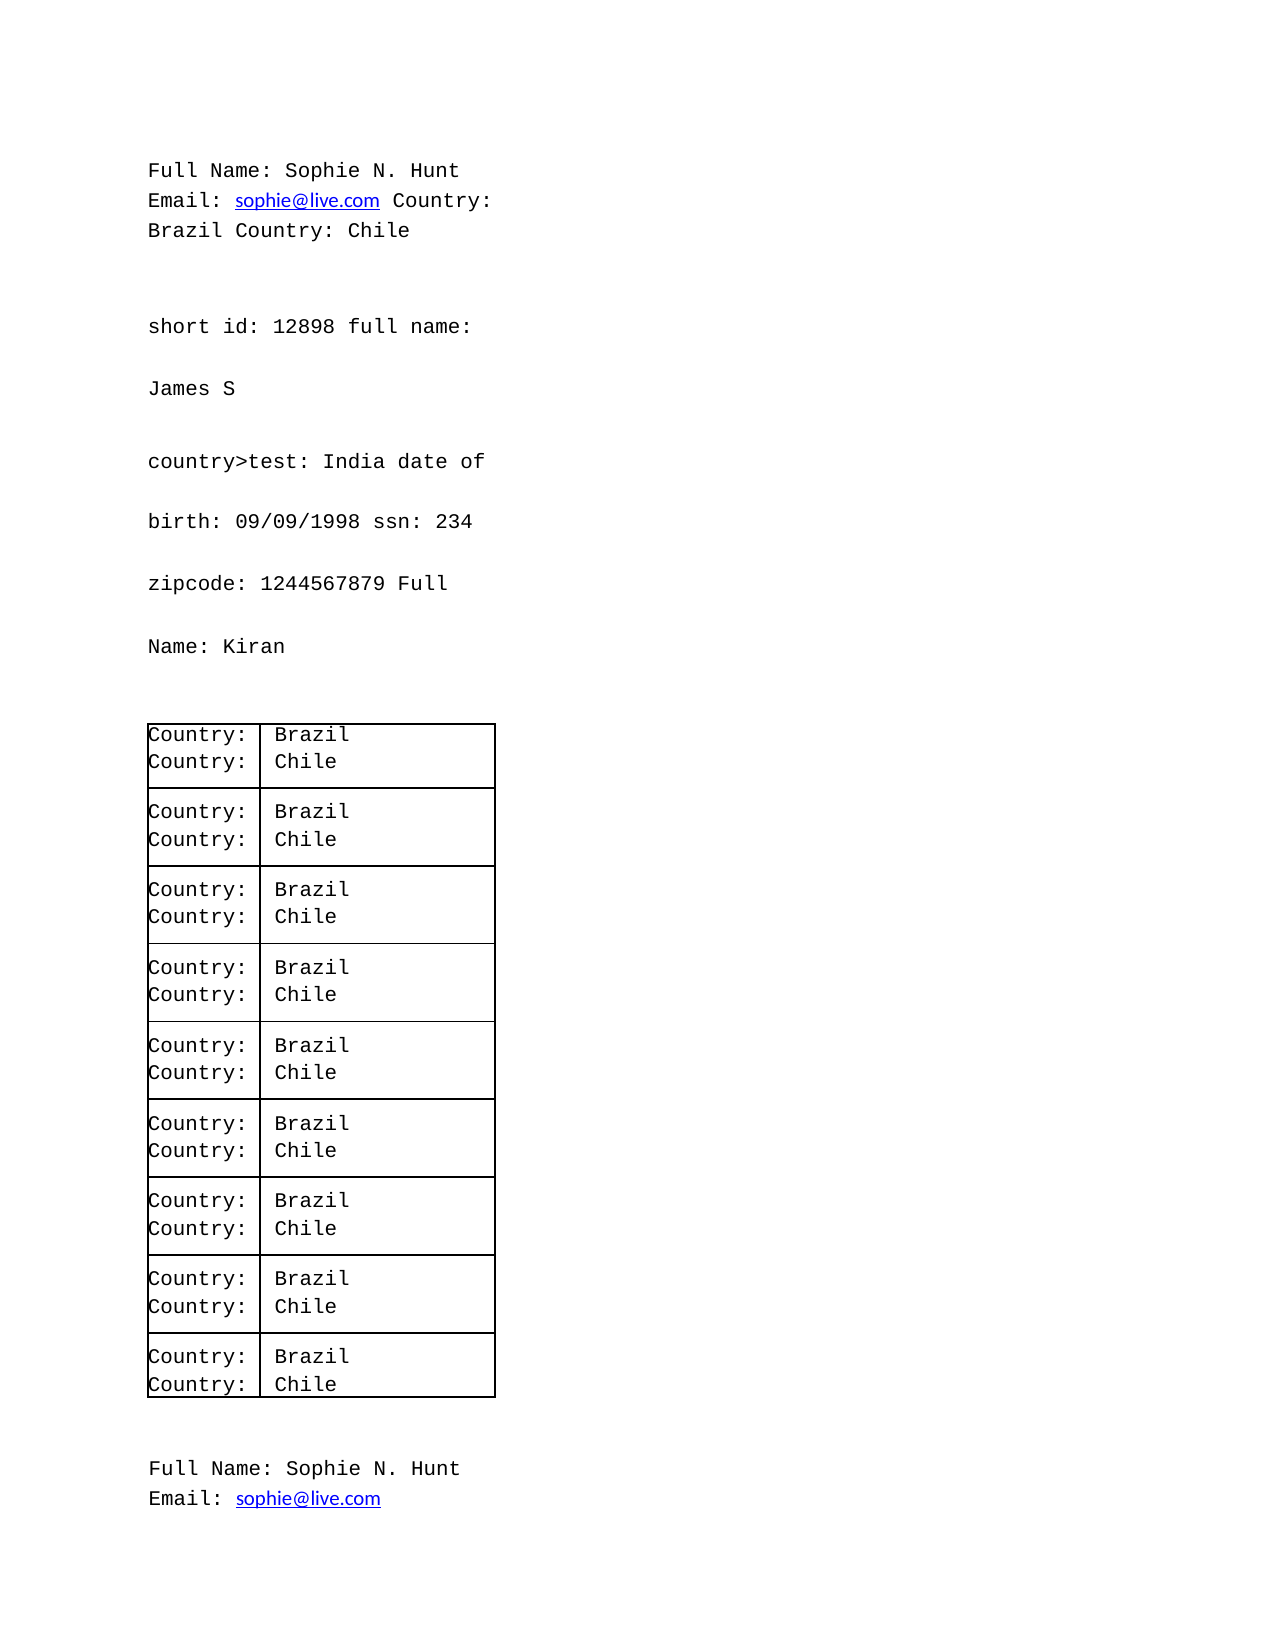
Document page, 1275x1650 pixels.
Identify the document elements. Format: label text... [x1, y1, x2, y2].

table_cell Country: Country: [149, 1256, 259, 1332]
table_cell Brazil Chile [261, 867, 494, 943]
table_header Country: Country: [149, 725, 259, 787]
table_cell Brazil Chile [261, 1178, 494, 1254]
table_cell Brazil Chile [261, 789, 494, 865]
table_cell Brazil Chile [261, 1256, 494, 1332]
table_cell Brazil Chile [261, 944, 494, 1021]
table_cell Country: Country: [149, 1022, 259, 1098]
table_cell Brazil Chile [261, 1334, 494, 1396]
text_box Full Name: Sophie N. Hunt Email: sophie@live.com [148, 1449, 496, 1502]
table_cell Brazil Chile [261, 1022, 494, 1098]
table_cell Country: Country: [149, 867, 259, 943]
table_cell Country: Country: [149, 1178, 259, 1254]
table_cell Brazil Chile [261, 1100, 494, 1176]
text_box Full Name: Sophie N. Hunt Email: sophie@live.com Country: Brazil Country: Chile short id: 12898 full name: James S country>test: India date of birth: 09/09/1998 ssn: 234 zipcode: 1244567879 Full Name: Kiran [147, 152, 495, 666]
table_cell Country: Country: [149, 1334, 259, 1396]
table_cell Country: Country: [149, 1100, 259, 1176]
table_cell Country: Country: [149, 789, 259, 865]
table_cell Country: Country: [149, 944, 259, 1021]
table_header Brazil Chile [261, 725, 494, 787]
